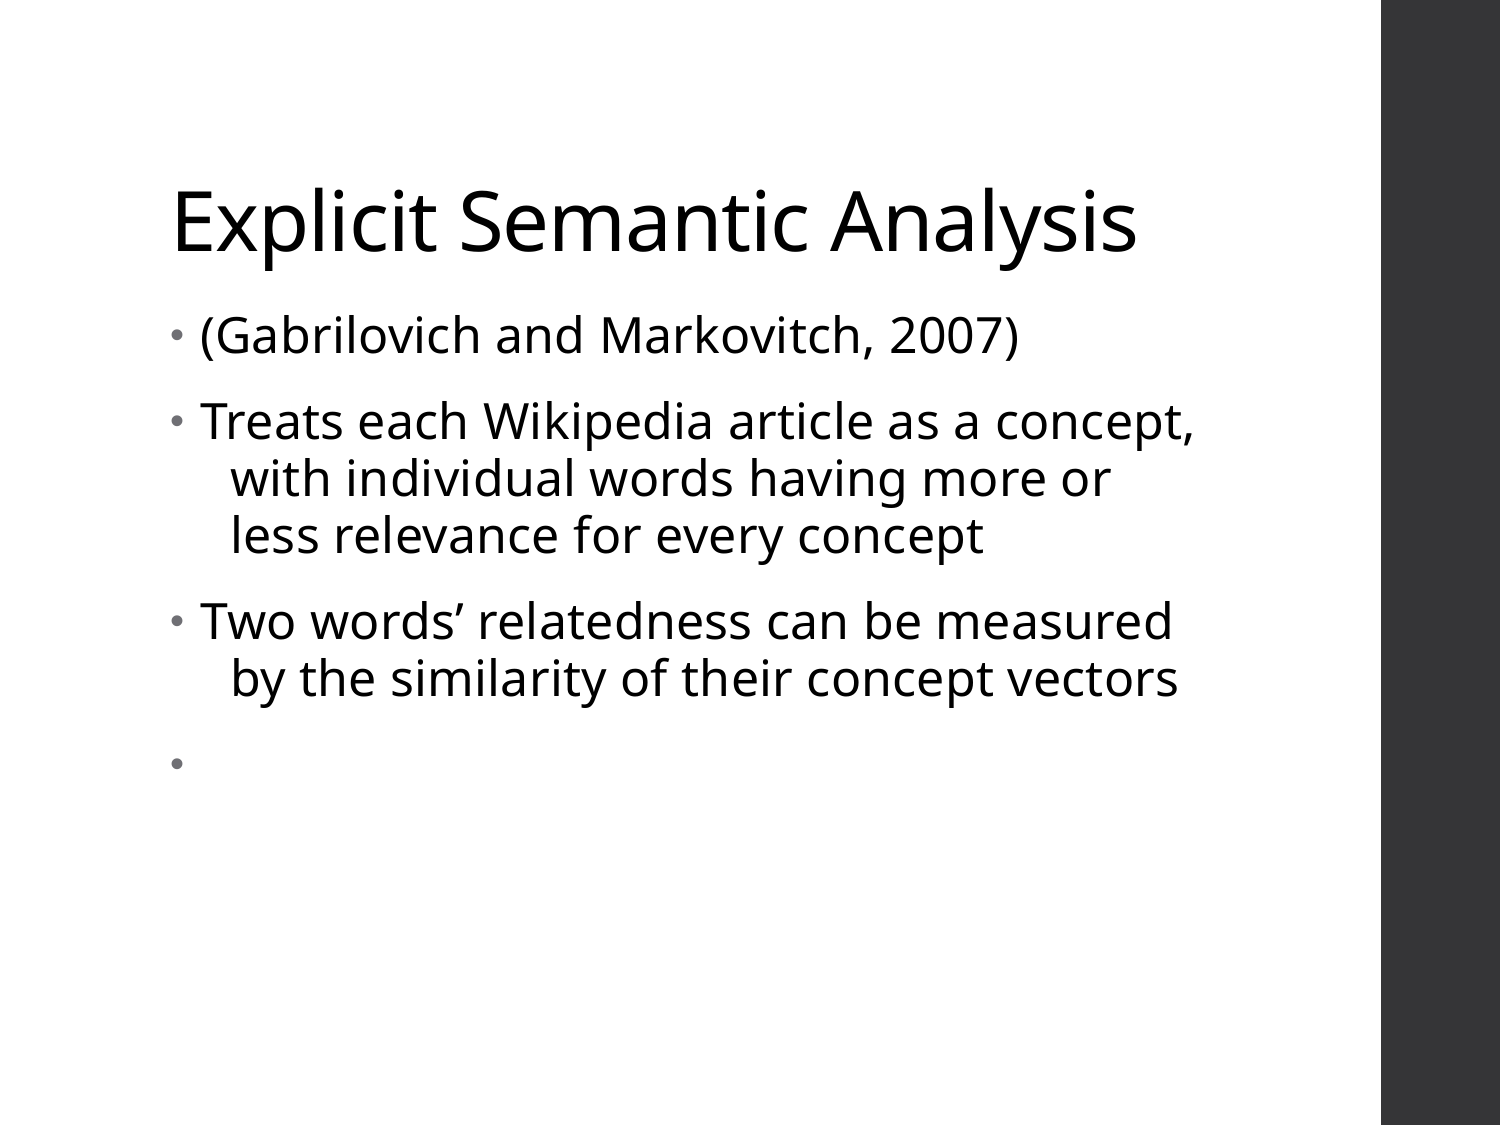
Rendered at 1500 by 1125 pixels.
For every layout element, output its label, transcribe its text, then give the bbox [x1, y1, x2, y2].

title Explicit Semantic Analysis [155, 60, 1348, 278]
list (Gabrilovich and Markovitch, 2007) Treats each Wikipedia article as a concept, with individual words having more or less relevance for every concept Two words’ relatedness can be measured by the similarity of their concept vectors [155, 299, 1213, 1014]
